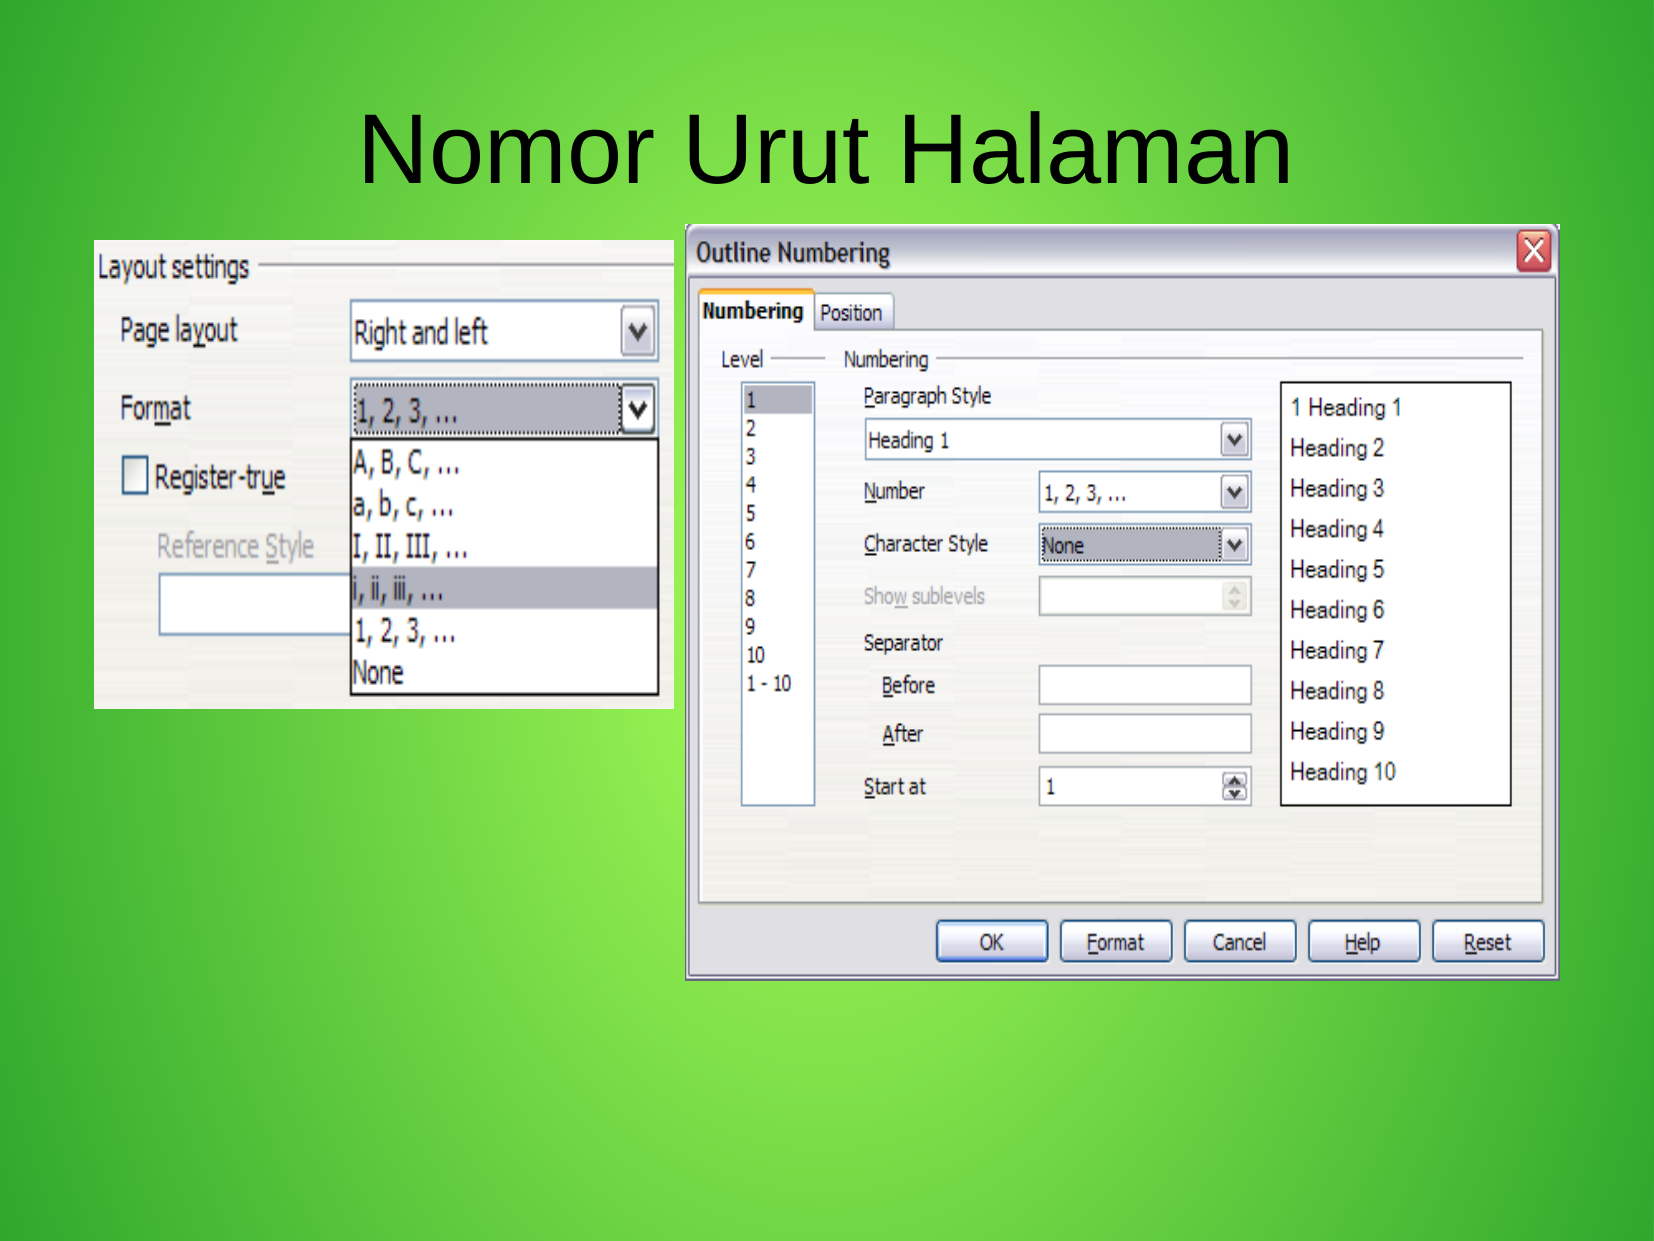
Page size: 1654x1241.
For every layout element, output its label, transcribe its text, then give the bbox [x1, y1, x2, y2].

picture [94, 240, 674, 709]
picture [685, 224, 1560, 981]
title Nomor Urut Halaman [82, 47, 1571, 252]
